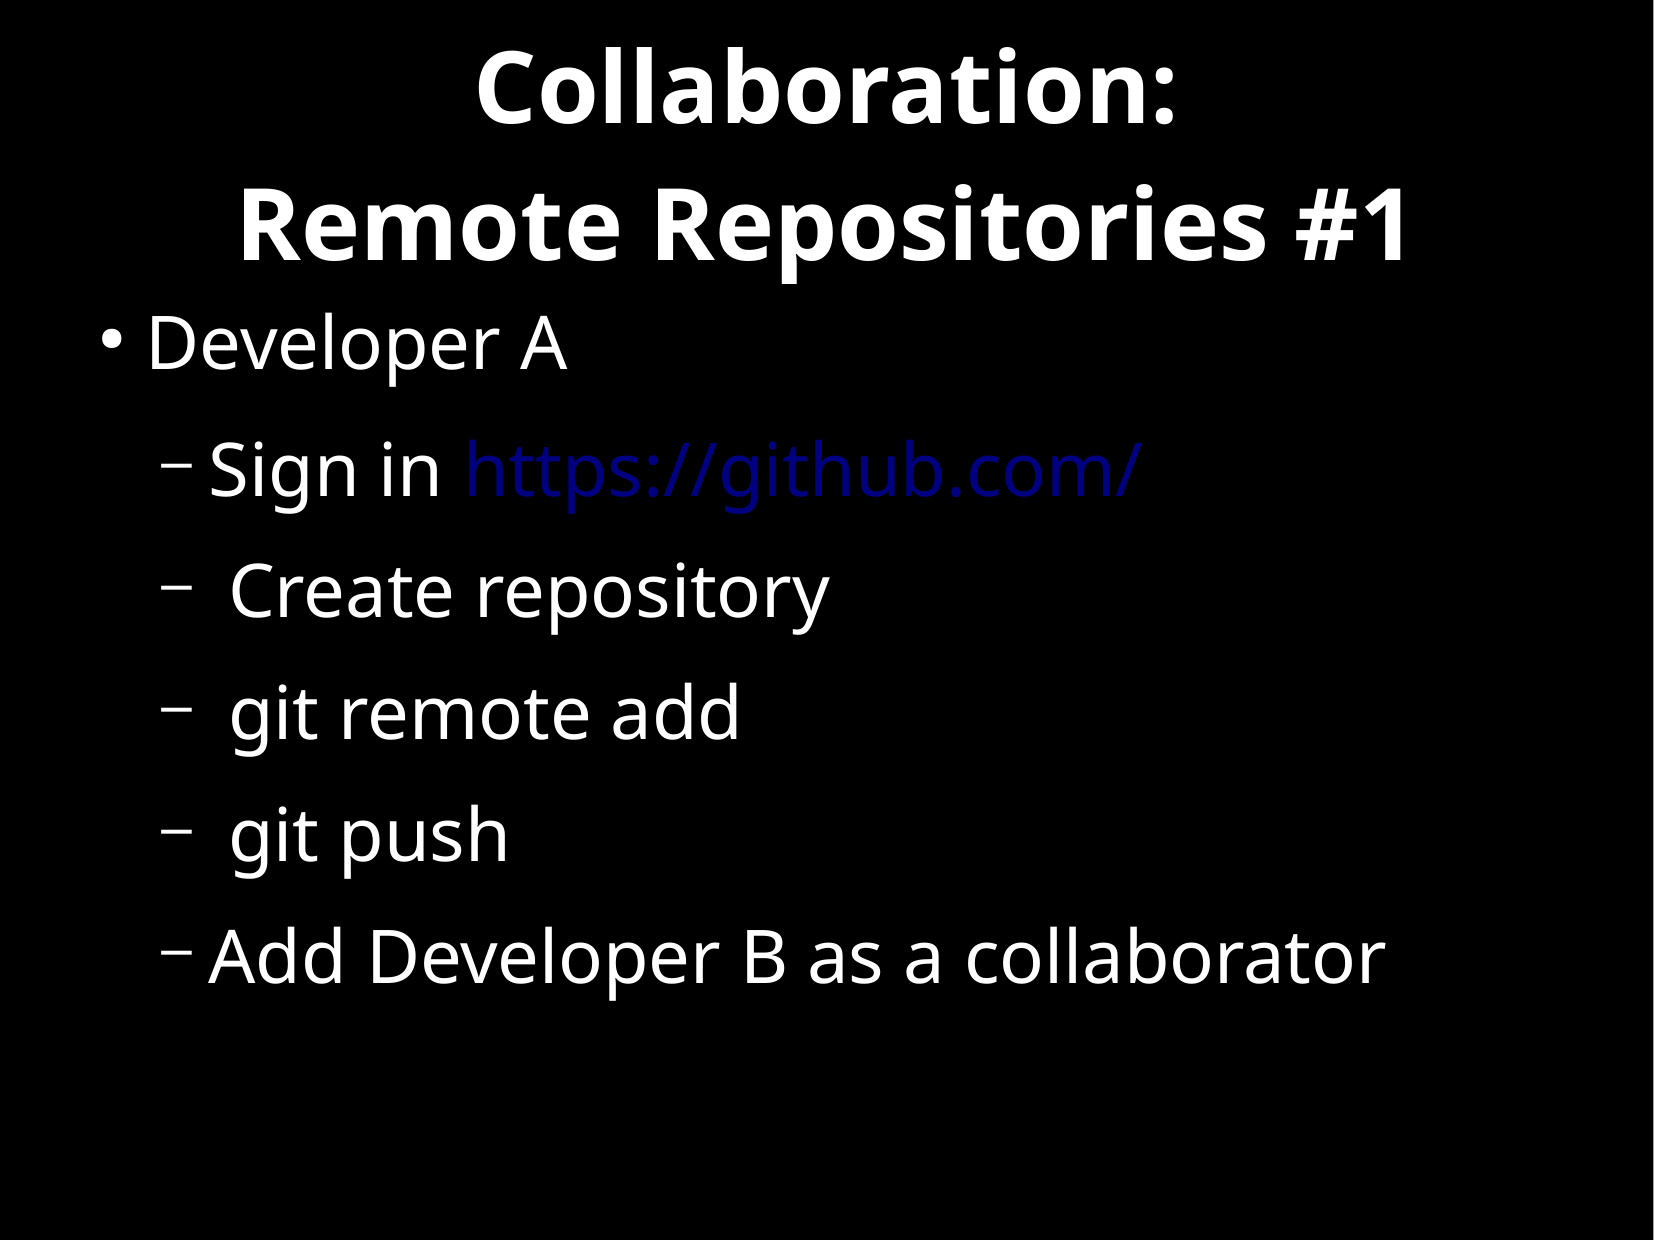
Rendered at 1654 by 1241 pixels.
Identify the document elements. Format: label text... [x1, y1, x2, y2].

list Developer A Sign in https://github.com/ Create repository git remote add git push Add Developer B as a collaborator [82, 290, 1571, 1010]
title Collaboration: Remote Repositories #1 [82, 26, 1571, 280]
